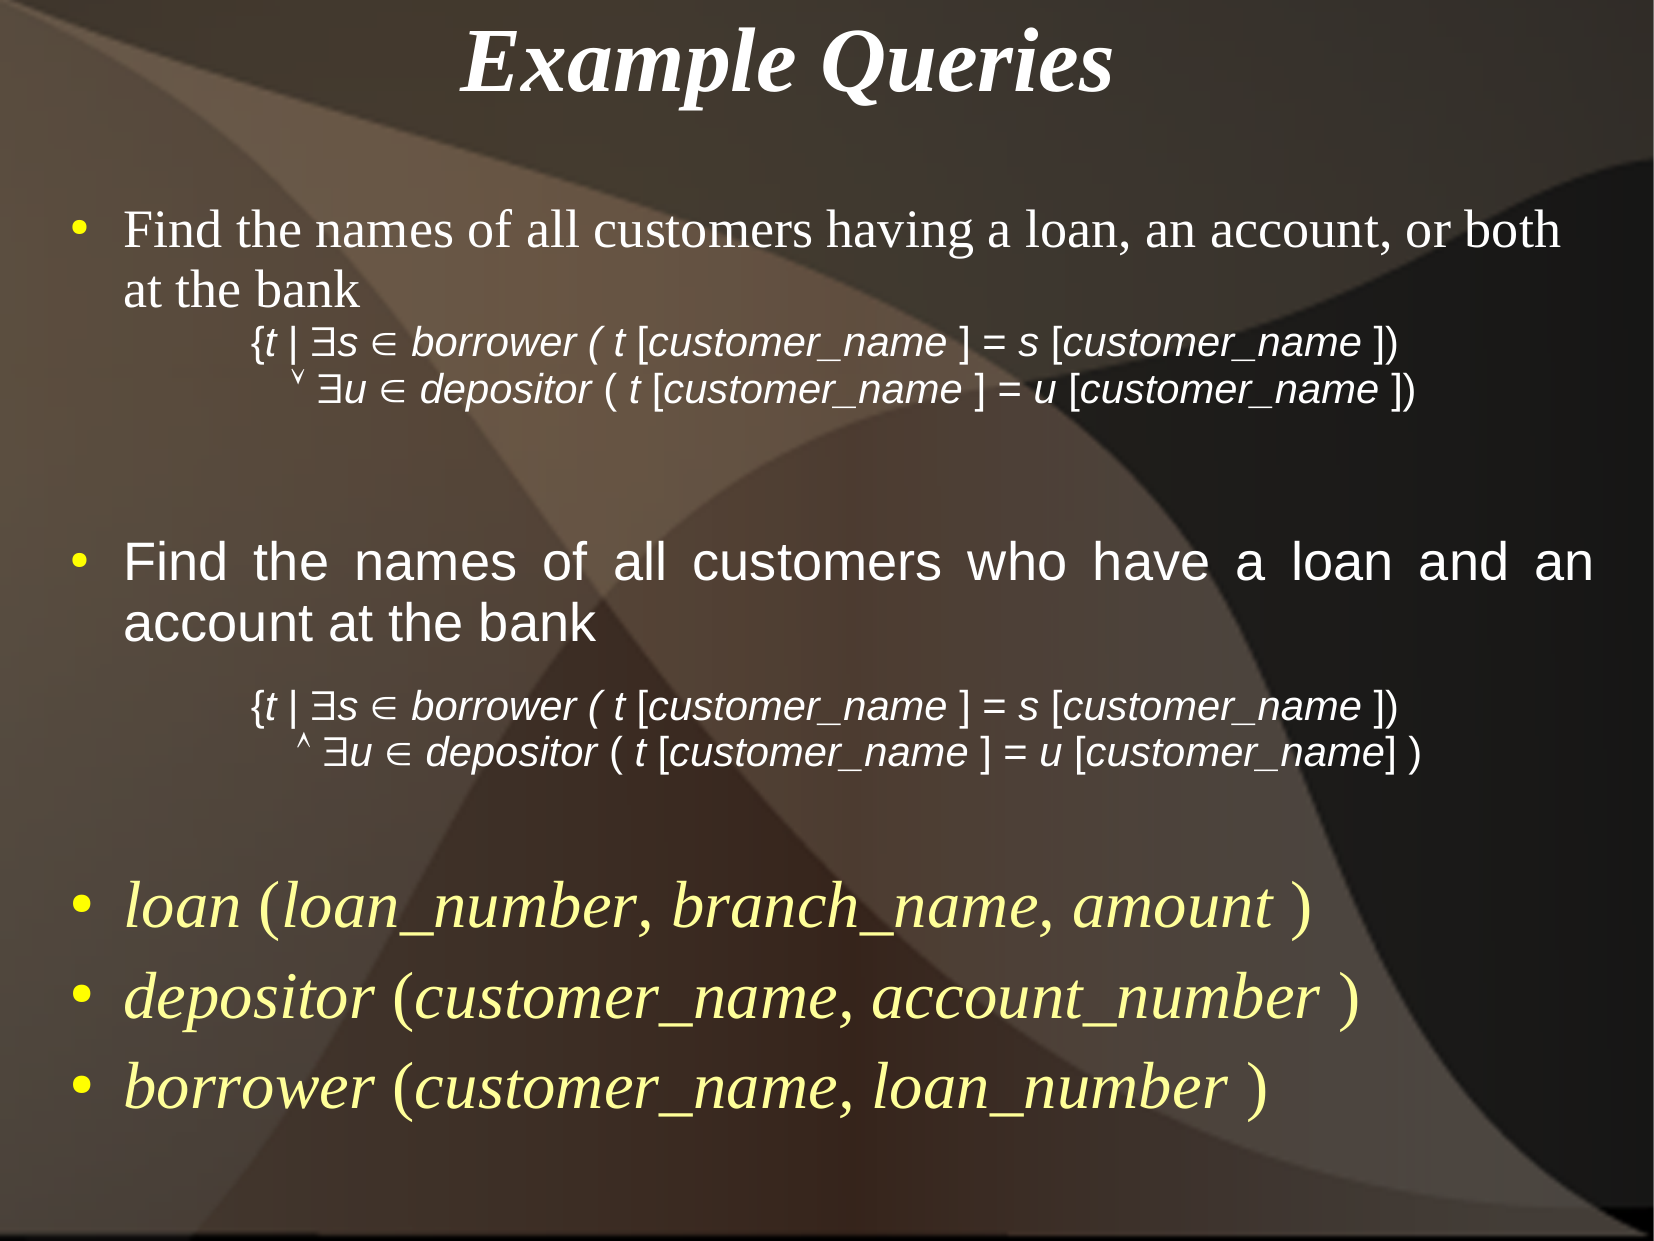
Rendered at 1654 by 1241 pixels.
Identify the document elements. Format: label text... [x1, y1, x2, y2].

title Example Queries [125, 2, 1451, 120]
list Find the names of all customers having a loan, an account, or both at the bank {t | s  borrower ( t [customer_name ] = s [customer_name ])  u  depositor ( t [customer_name ] = u [customer_name ]) Find the names of all customers who have a loan and an account at the bank {t | s  borrower ( t [customer_name ] = s [customer_name ])  u  depositor ( t [customer_name ] = u [customer_name] ) loan (loan_number, branch_name, amount ) depositor (customer_name, account_number ) borrower (customer_name, loan_number ) [37, 191, 1613, 1149]
picture [0, 0, 1654, 1241]
